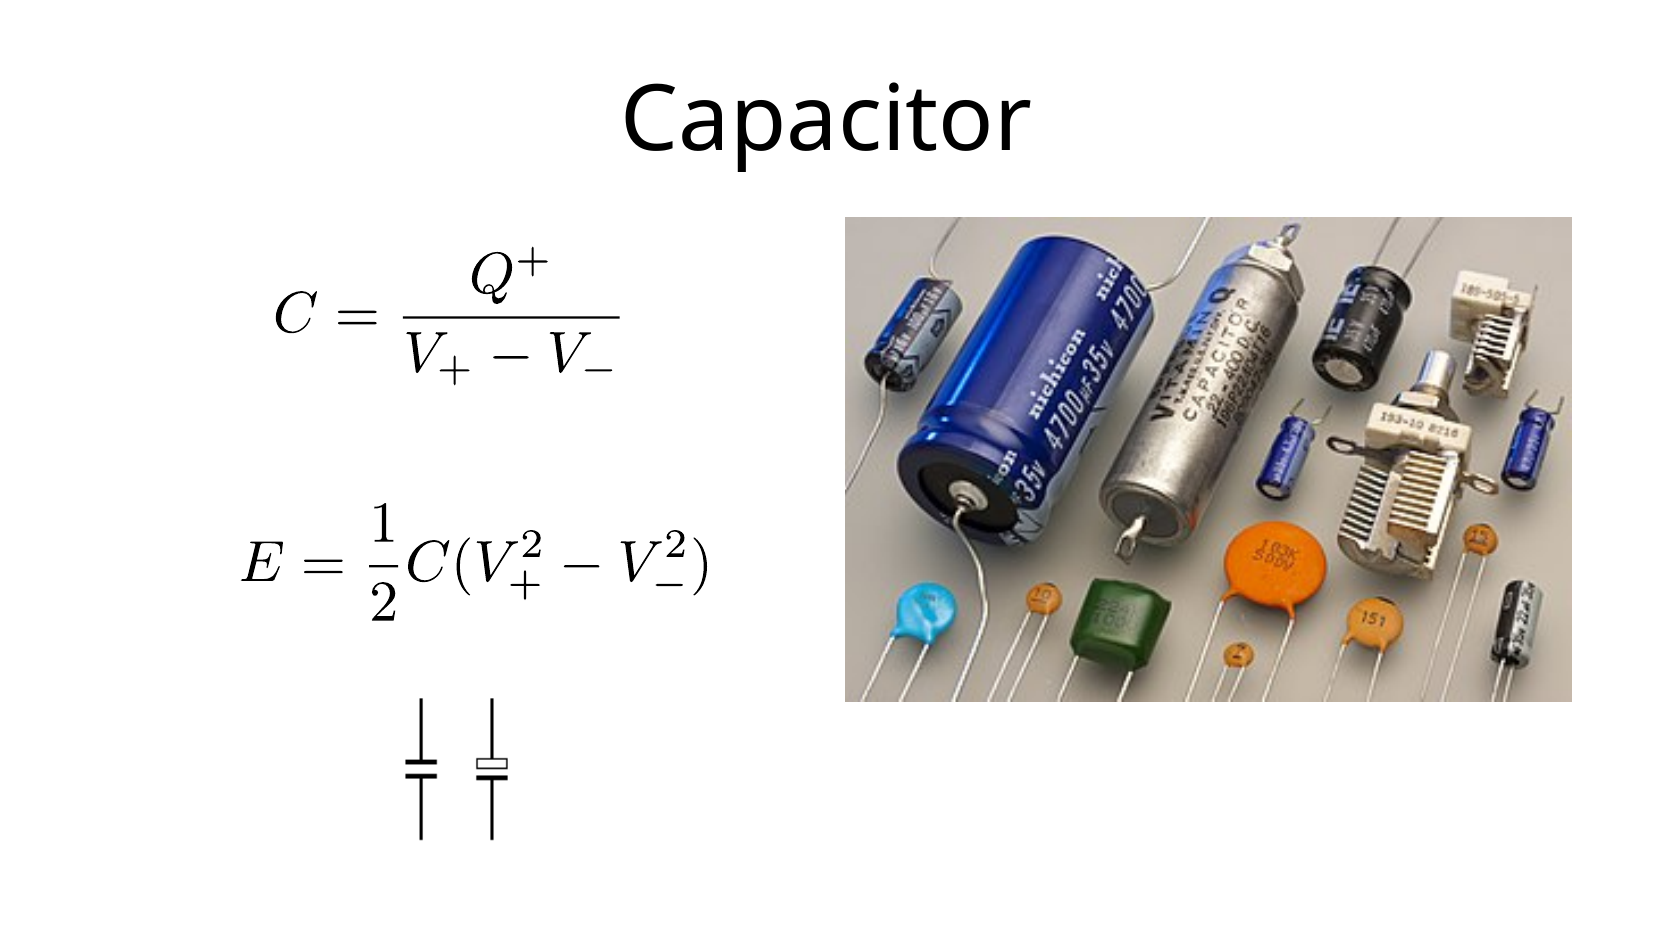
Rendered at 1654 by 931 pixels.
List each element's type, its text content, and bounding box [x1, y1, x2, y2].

picture [845, 217, 1572, 702]
title Capacitor [82, 37, 1571, 193]
picture [401, 697, 519, 845]
text_box [240, 503, 708, 621]
text_box [275, 246, 620, 386]
